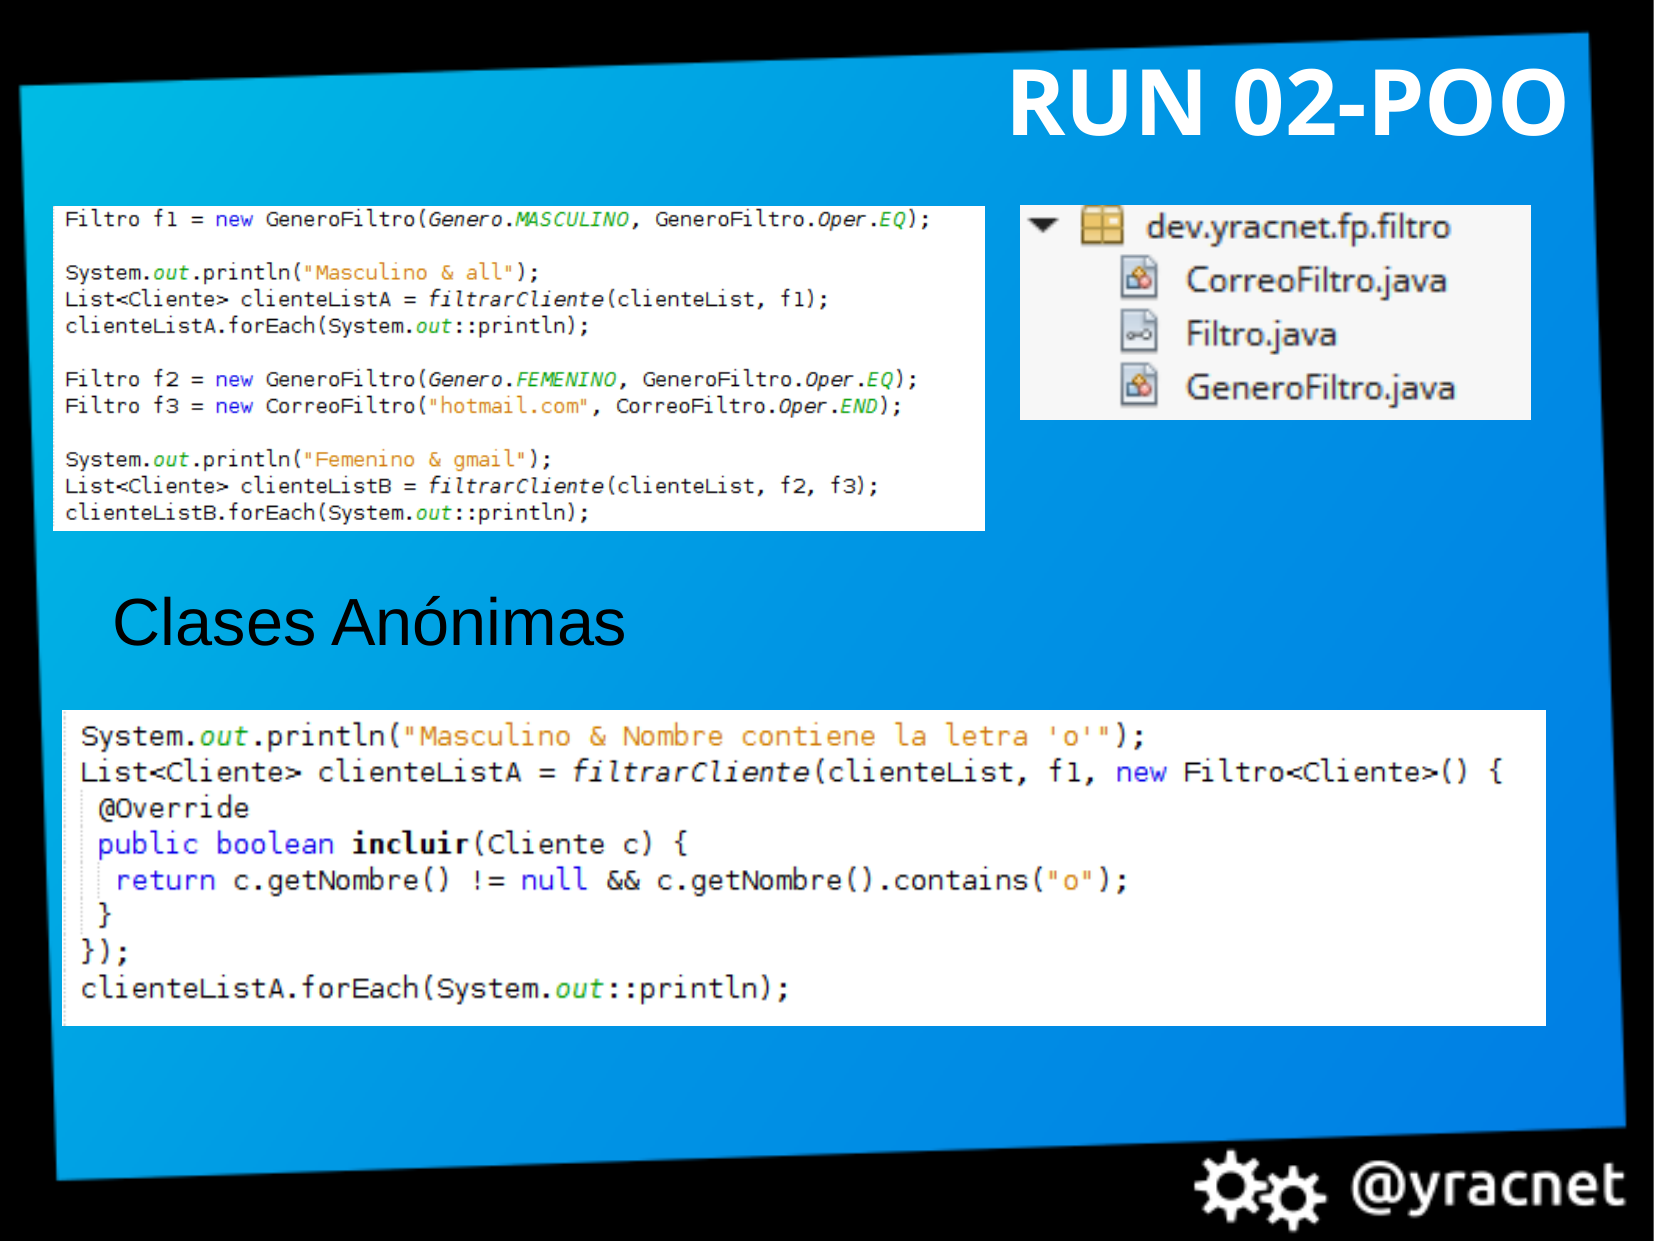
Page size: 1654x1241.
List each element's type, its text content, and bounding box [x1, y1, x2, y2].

title RUN 02-POO [82, 34, 1571, 165]
list Clases Anónimas [41, 584, 1531, 675]
picture [0, 0, 1654, 1241]
